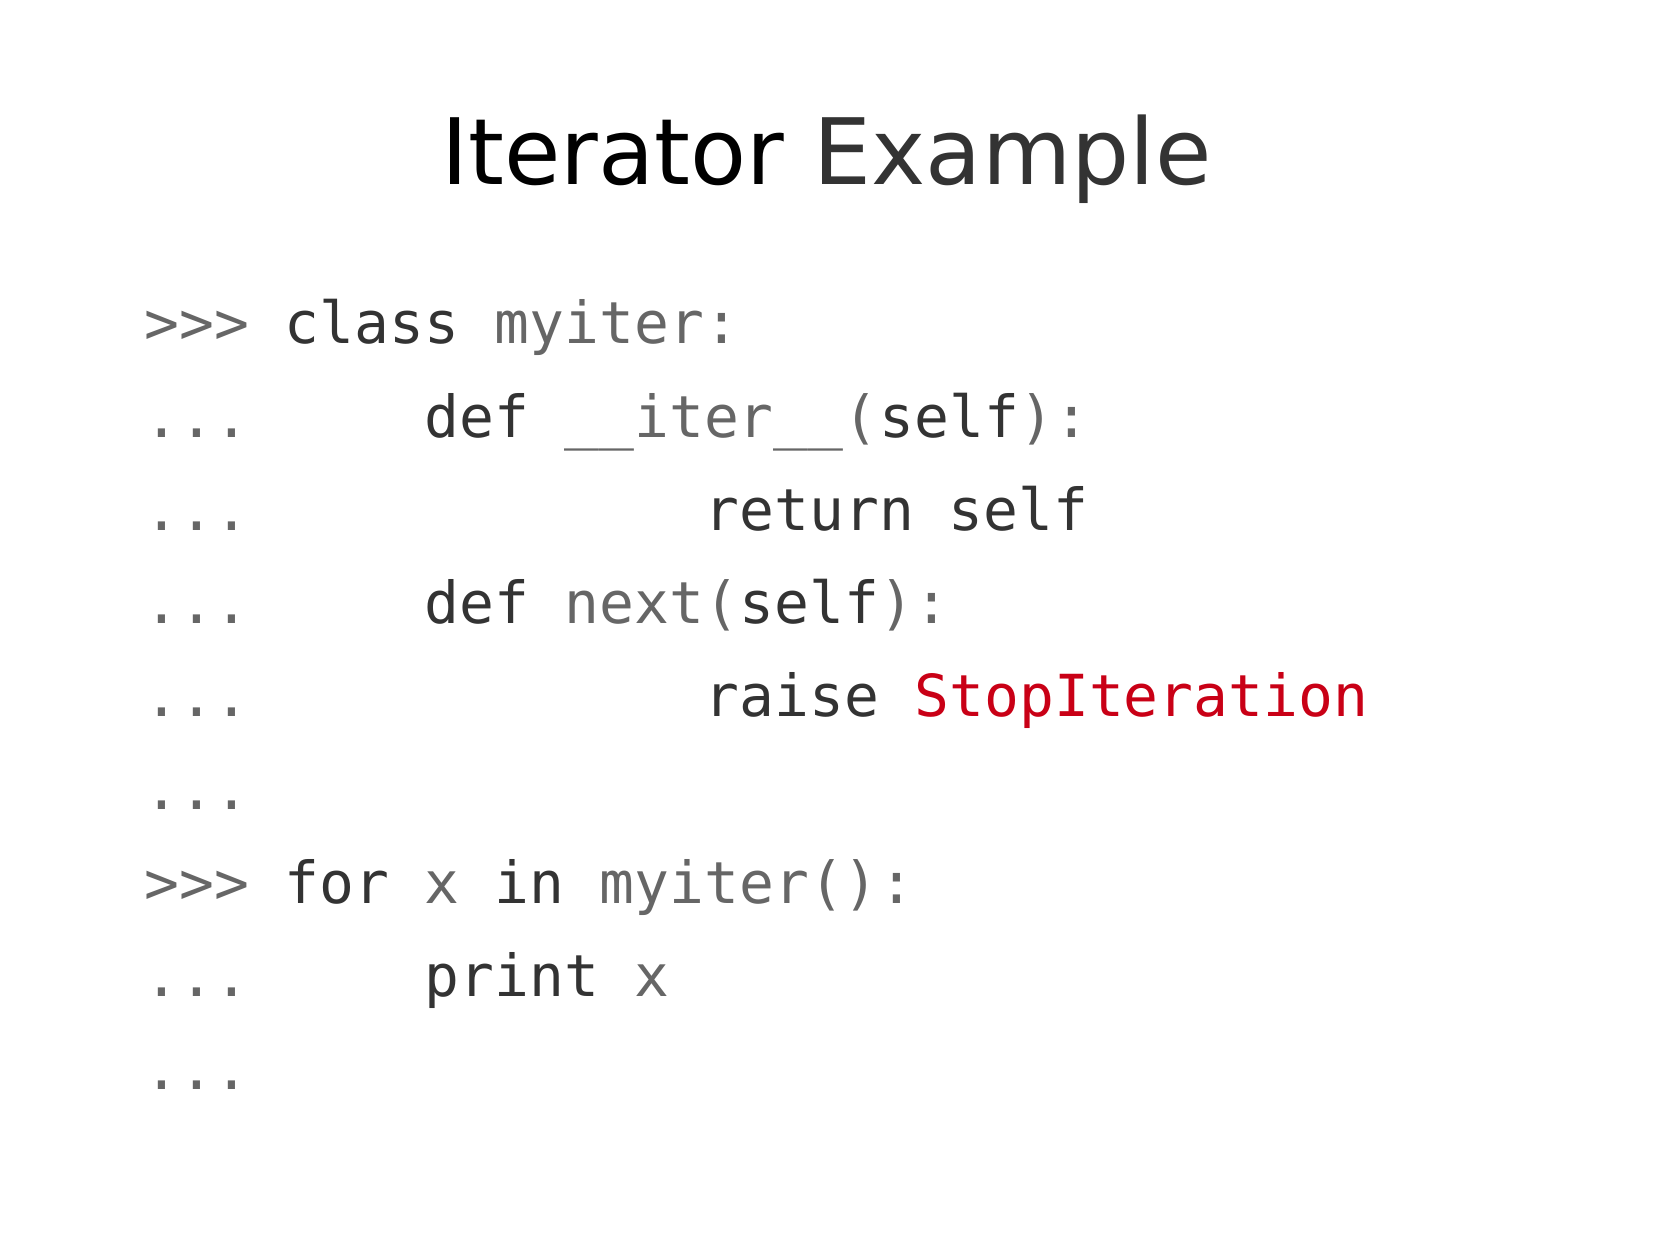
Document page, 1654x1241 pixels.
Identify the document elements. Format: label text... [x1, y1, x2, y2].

title Iterator Example [82, 56, 1571, 250]
list >>> class myiter: ... def __iter__(self): ... return self ... def next(self): ... raise StopIteration ... >>> for x in myiter(): ... print x ... [82, 290, 1571, 1109]
